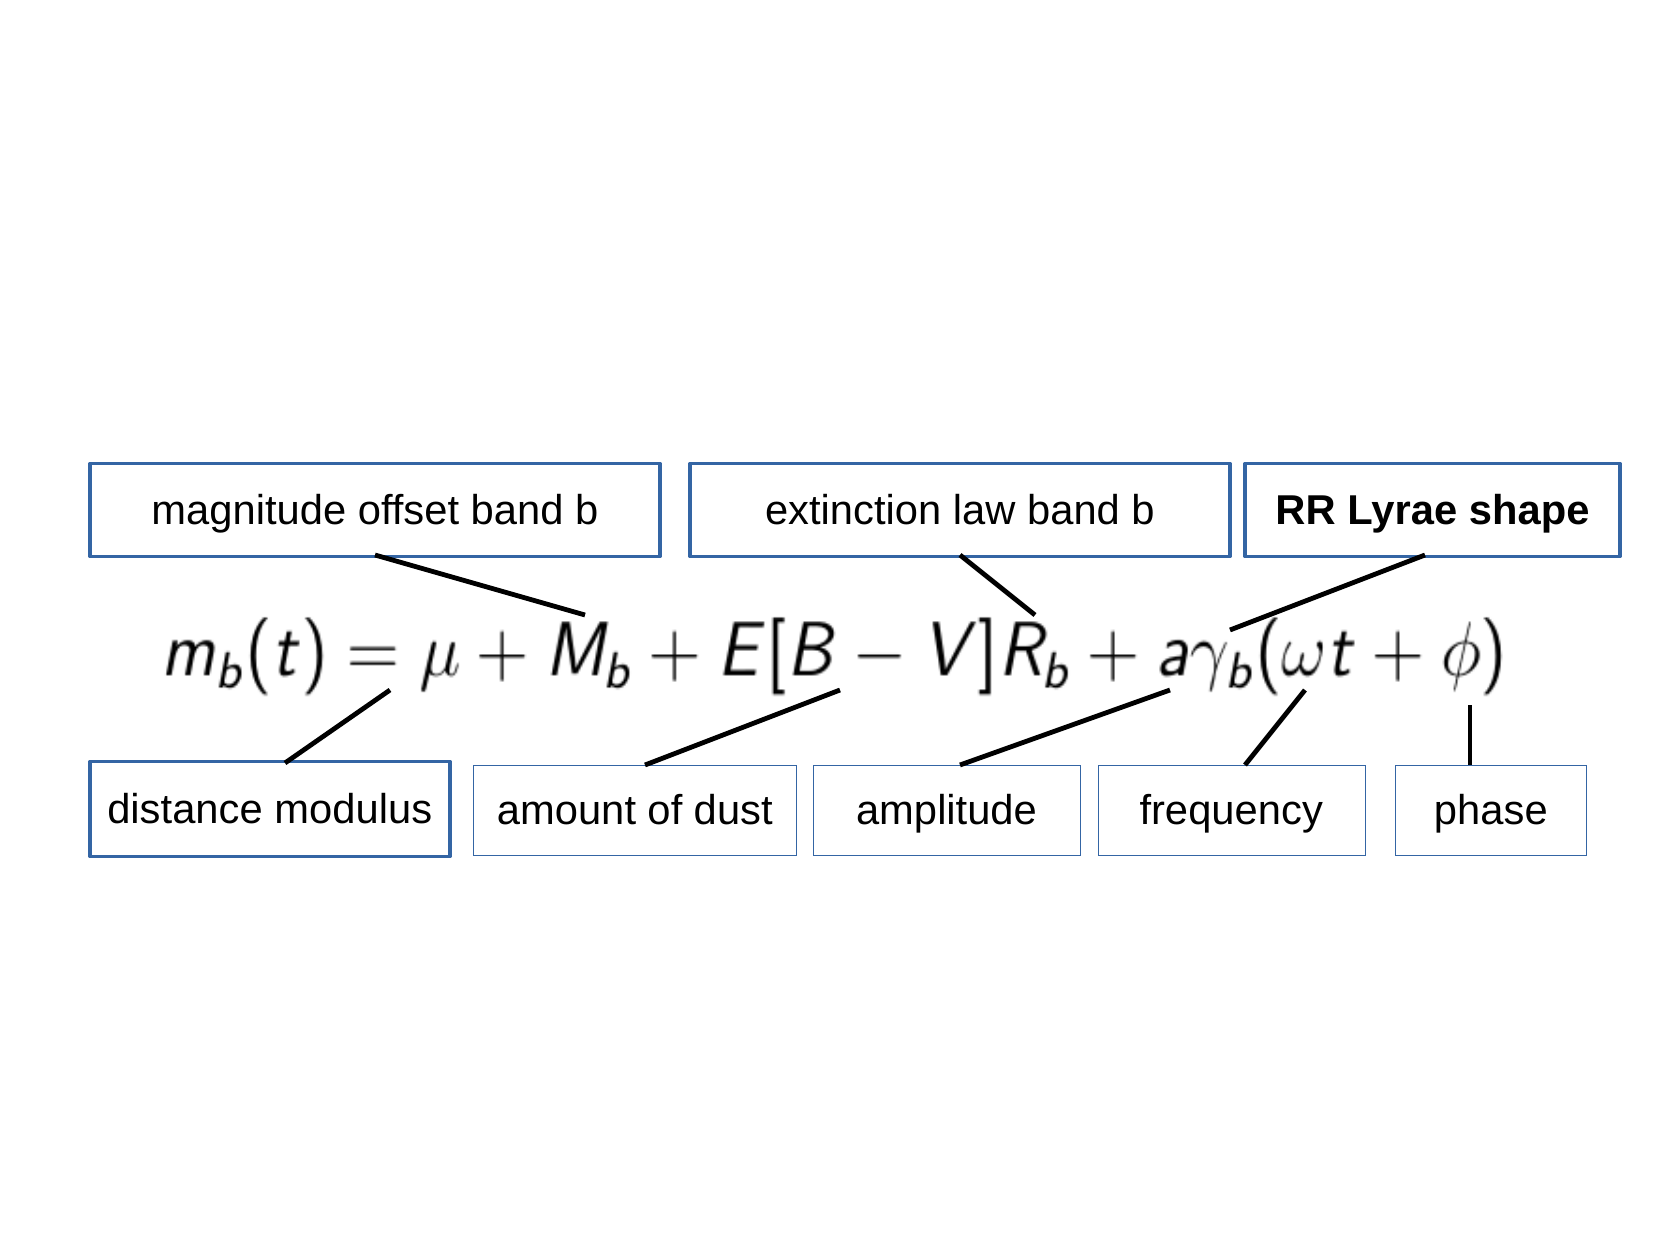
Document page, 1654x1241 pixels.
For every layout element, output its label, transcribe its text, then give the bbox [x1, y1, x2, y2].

title frequency [1098, 765, 1366, 856]
title amount of dust [473, 765, 797, 856]
title extinction law band b [690, 463, 1231, 557]
title magnitude offset band b [90, 463, 661, 557]
picture [135, 554, 1546, 751]
title RR Lyrae shape [1245, 463, 1621, 557]
title phase [1395, 765, 1587, 856]
title distance modulus [90, 761, 451, 857]
title amplitude [813, 765, 1081, 856]
